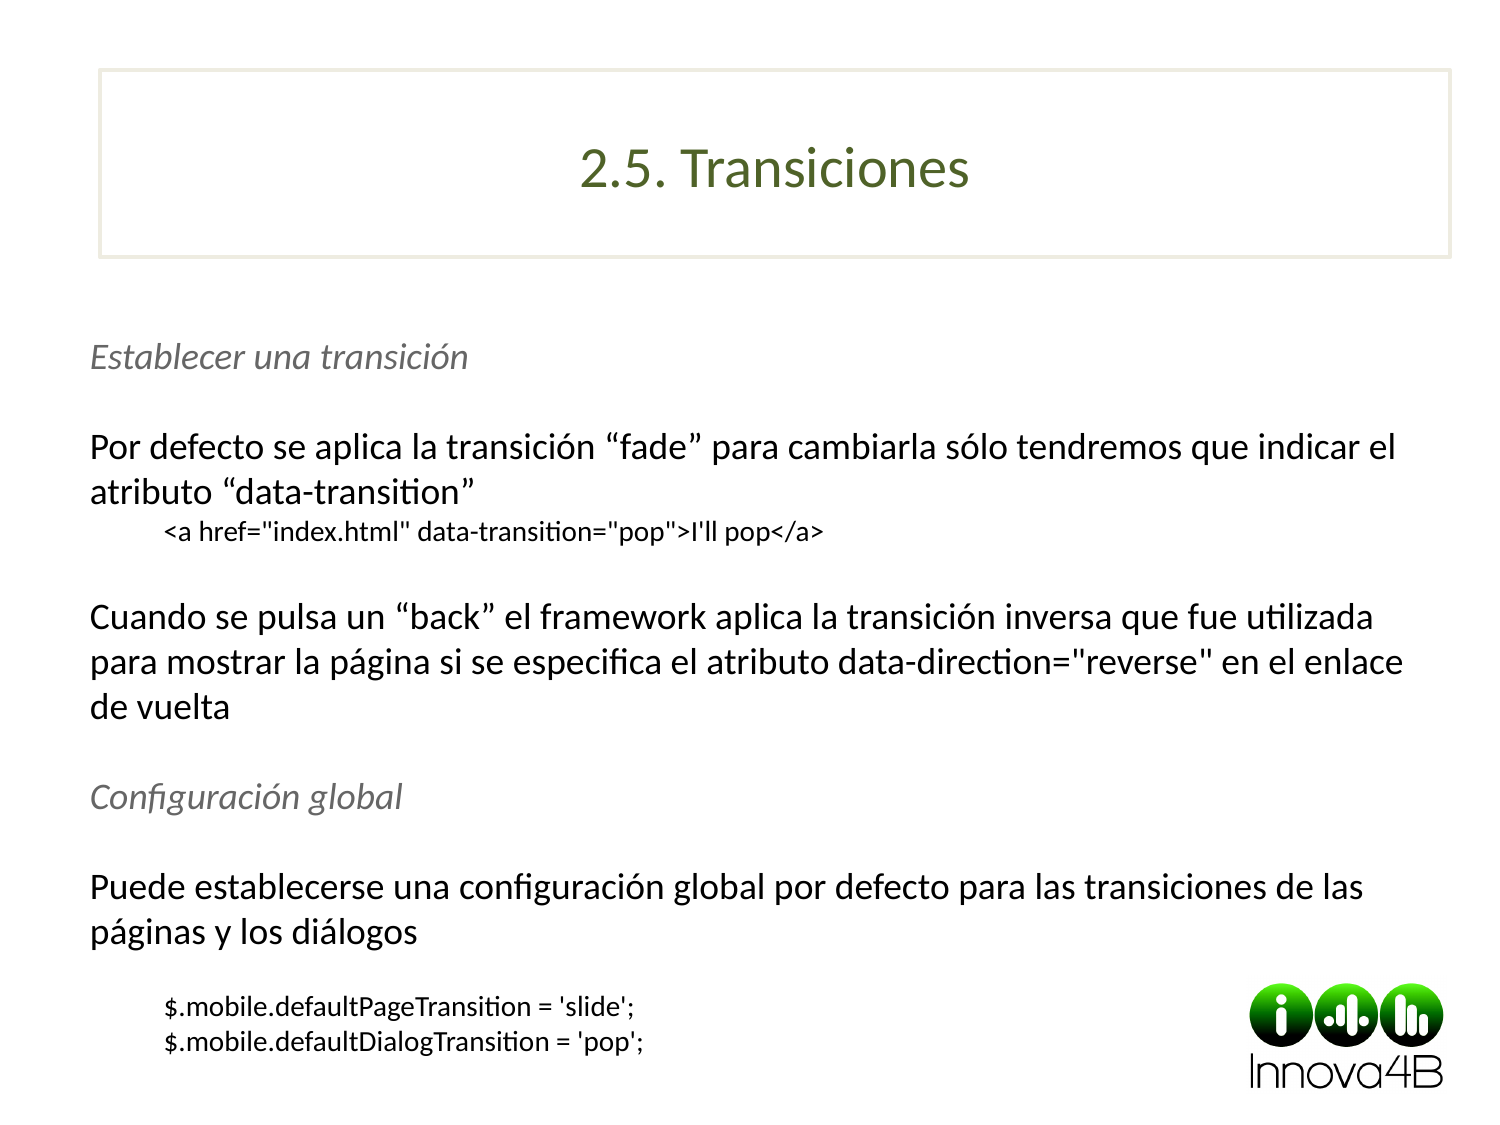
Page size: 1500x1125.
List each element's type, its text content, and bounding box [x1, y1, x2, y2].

text_box 2.5. Transiciones [99, 70, 1450, 258]
text_box Establecer una transición Por defecto se aplica la transición “fade” para cambiarla sólo tendremos que indicar el atributo “data-transition” <a href="index.html" data-transition="pop">I'll pop</a> Cuando se pulsa un “back” el framework aplica la transición inversa que fue utilizada para mostrar la página si se especifica el atributo data-direction="reverse" en el enlace de vuelta Configuración global Puede establecerse una configuración global por defecto para las transiciones de las páginas y los diálogos $.mobile.defaultPageTransition = 'slide'; $.mobile.defaultDialogTransition = 'pop'; [74, 324, 1425, 1005]
picture [1246, 975, 1447, 1094]
